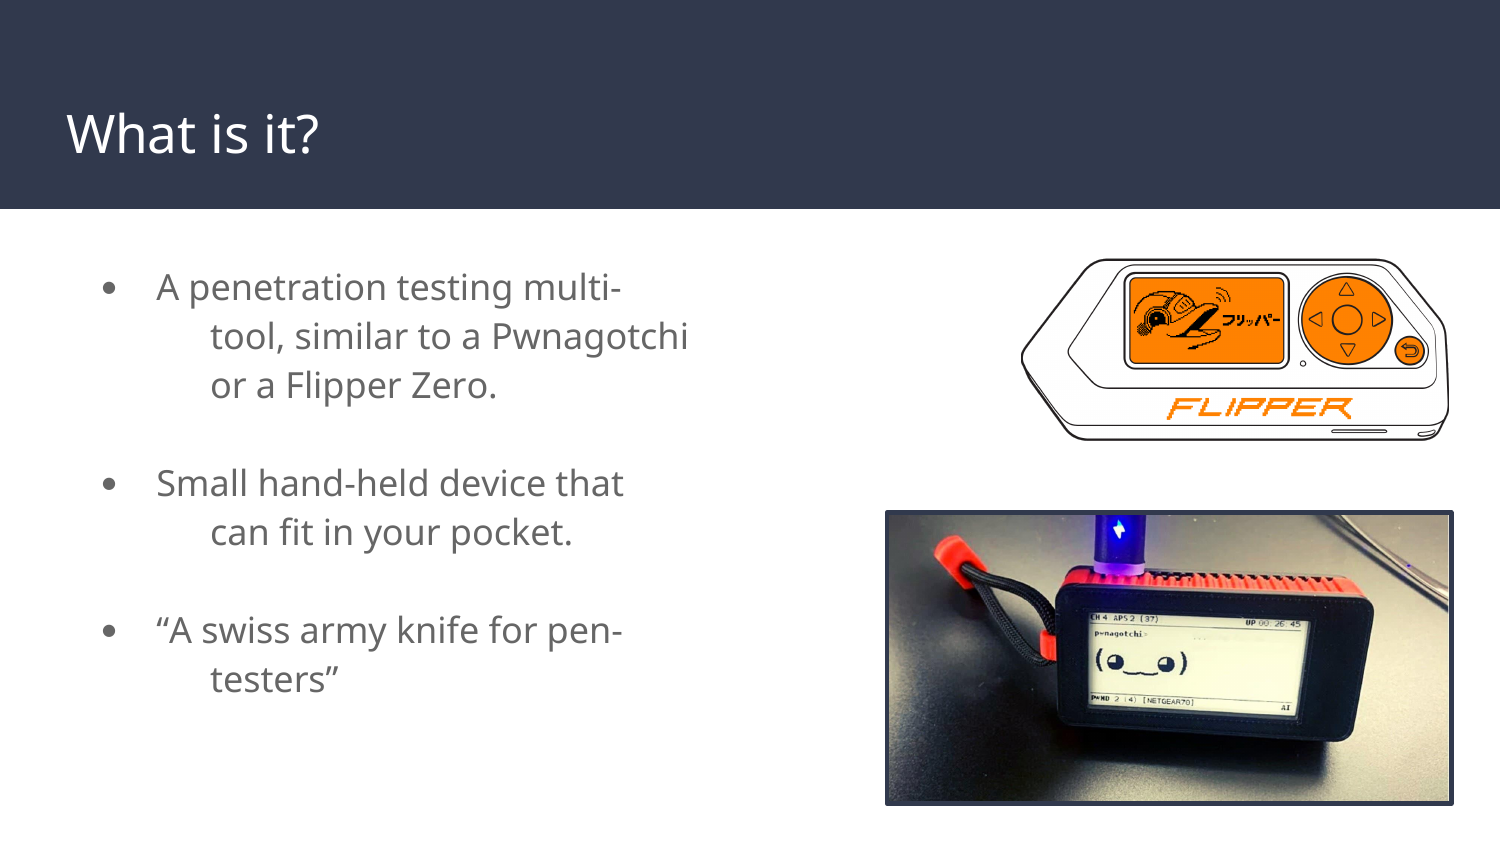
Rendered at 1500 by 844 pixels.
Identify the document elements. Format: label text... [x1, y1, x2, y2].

title What is it? [51, 82, 1449, 185]
list A penetration testing multi-tool, similar to a Pwnagotchi or a Flipper Zero. Small hand-held device that can fit in your pocket. “A swiss army knife for pen-testers” [51, 246, 708, 752]
picture [1021, 246, 1449, 453]
picture [889, 514, 1449, 802]
